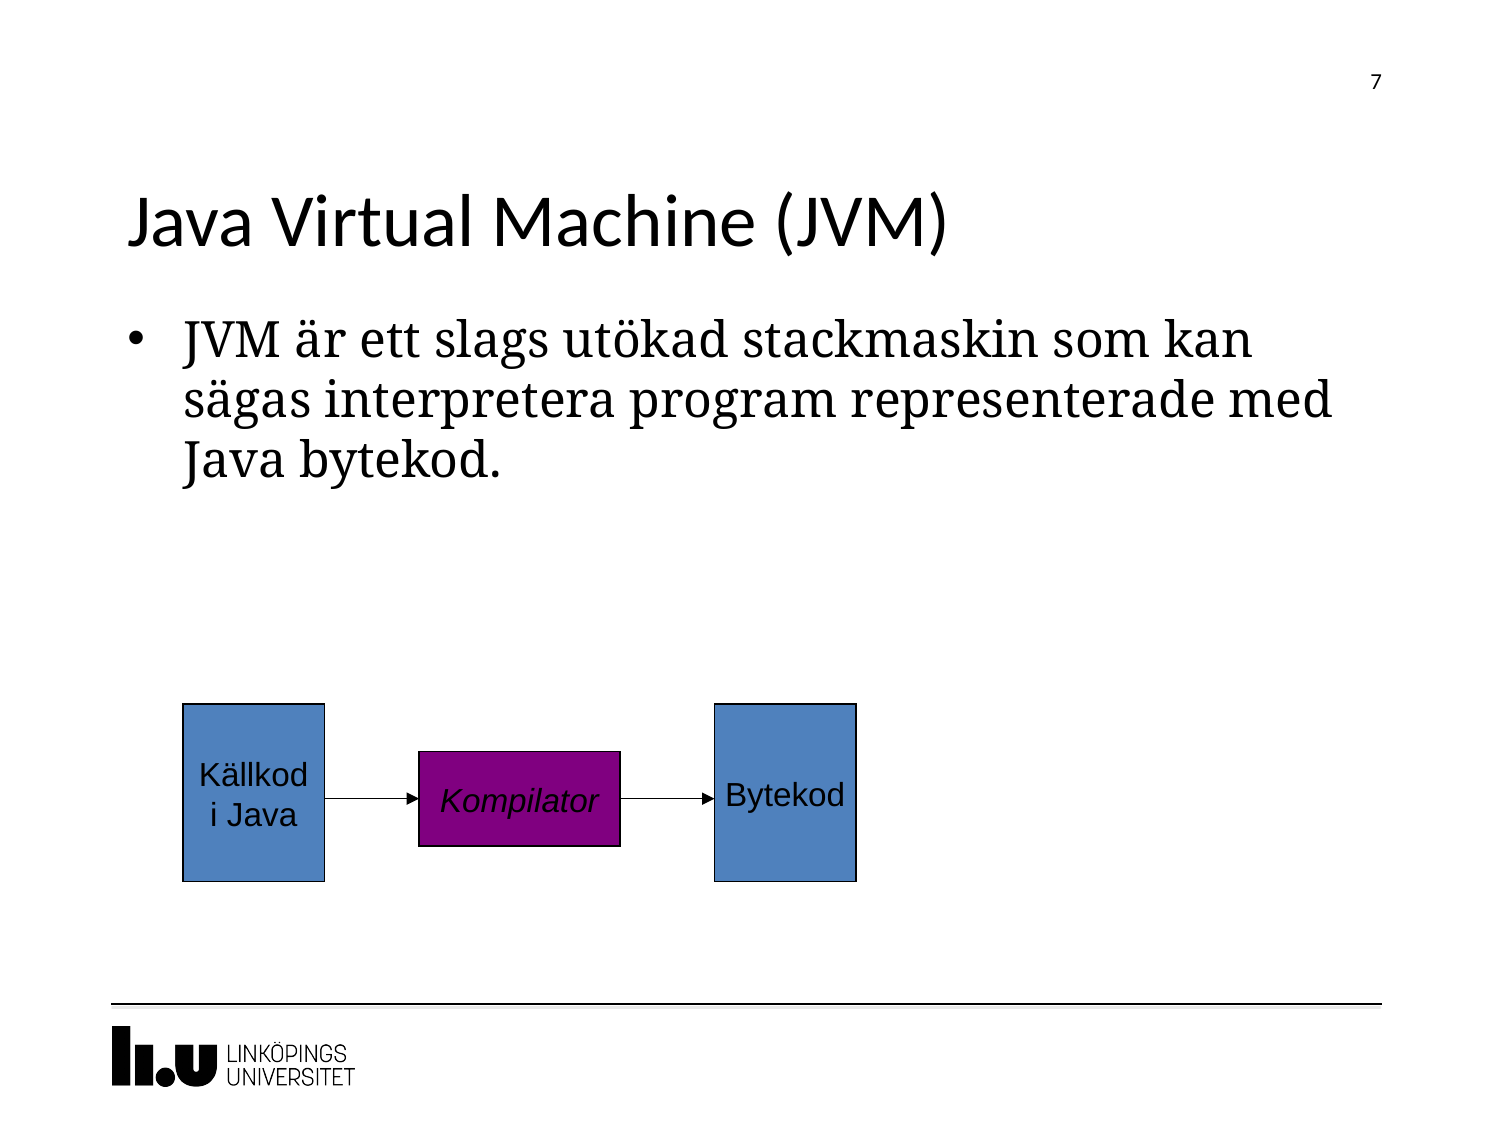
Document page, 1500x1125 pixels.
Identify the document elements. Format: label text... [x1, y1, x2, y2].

picture [112, 1026, 355, 1087]
text_box Kompilator [419, 751, 620, 846]
text_box Källkod i Java [182, 704, 325, 882]
text_box Bytekod [714, 704, 856, 882]
text_box JVM är ett slags utökad stackmaskin som kan sägas interpretera program representerade med Java bytekod. [112, 300, 1382, 968]
text_box <number> [1306, 59, 1397, 103]
text_box Java Virtual Machine (JVM) [112, 163, 1382, 300]
